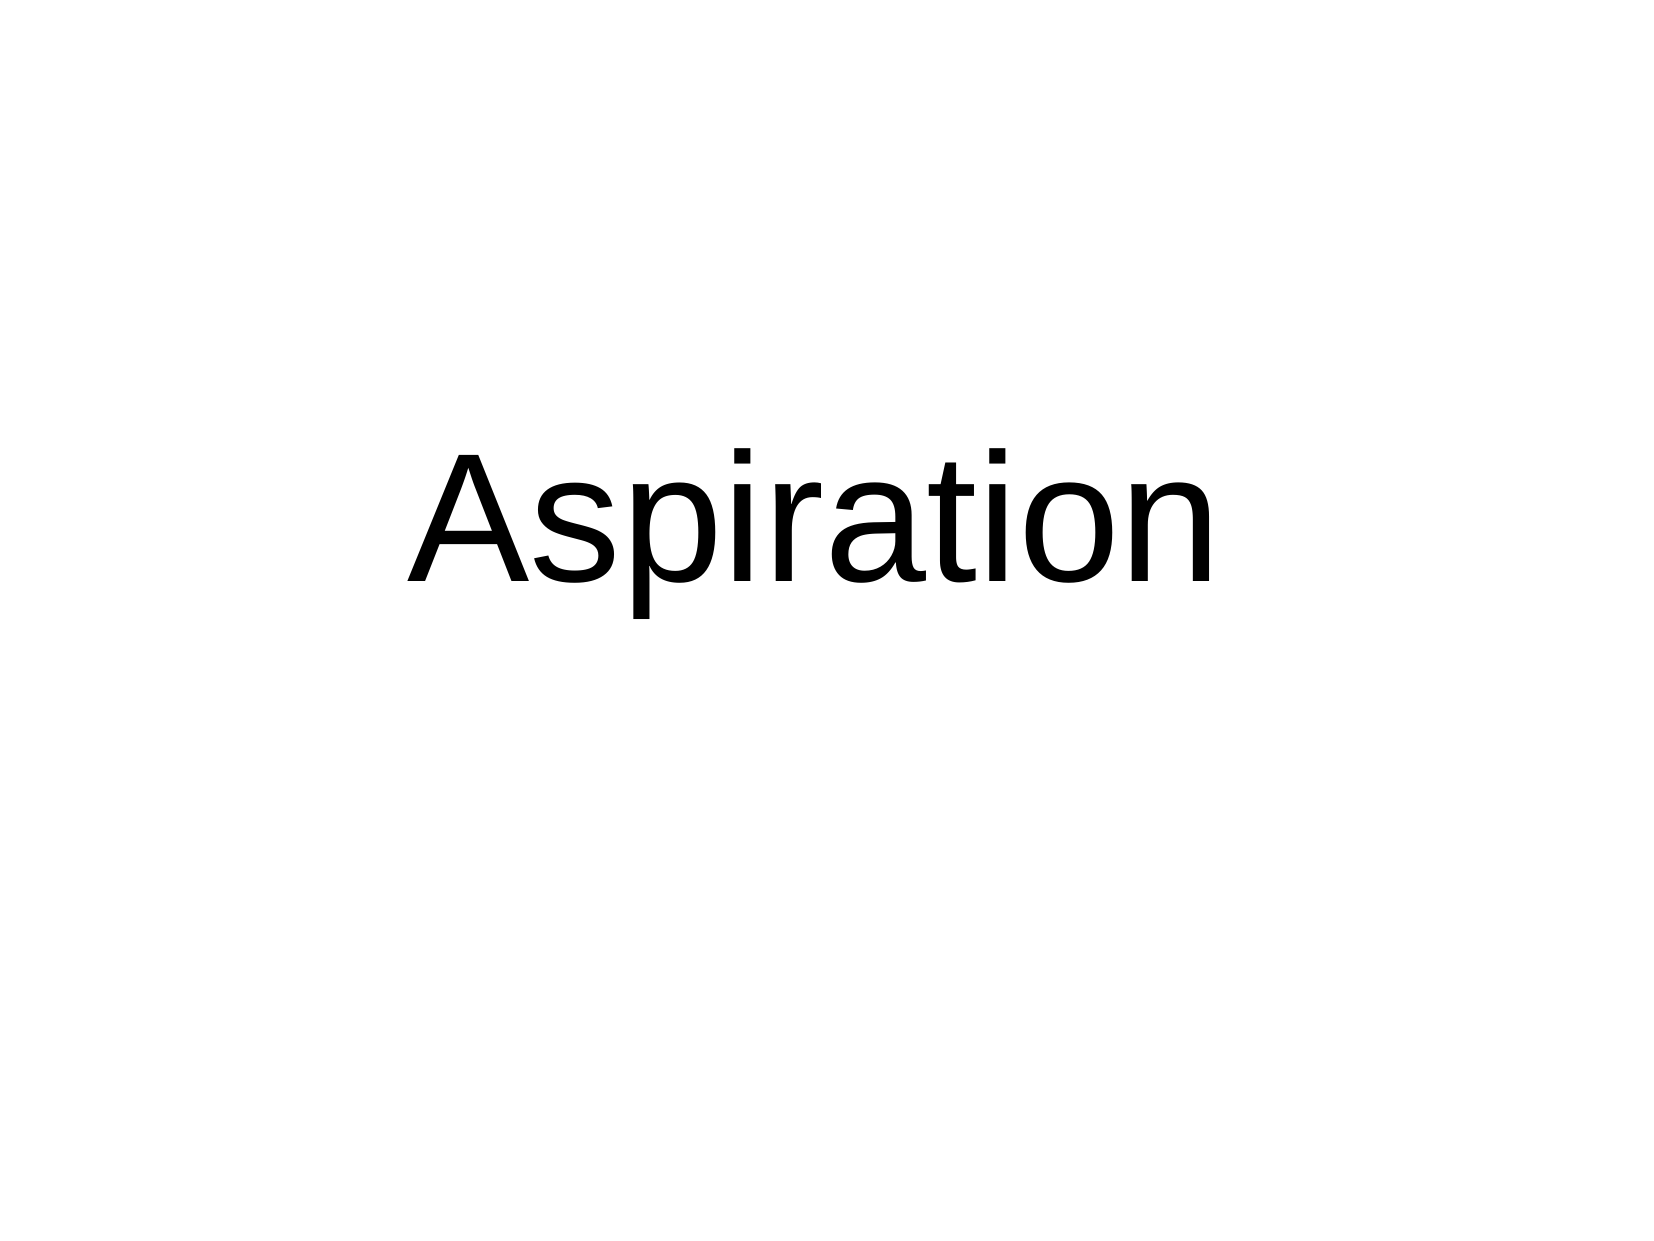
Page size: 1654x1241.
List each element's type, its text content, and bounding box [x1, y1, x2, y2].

text_box Aspiration [70, 407, 1560, 833]
